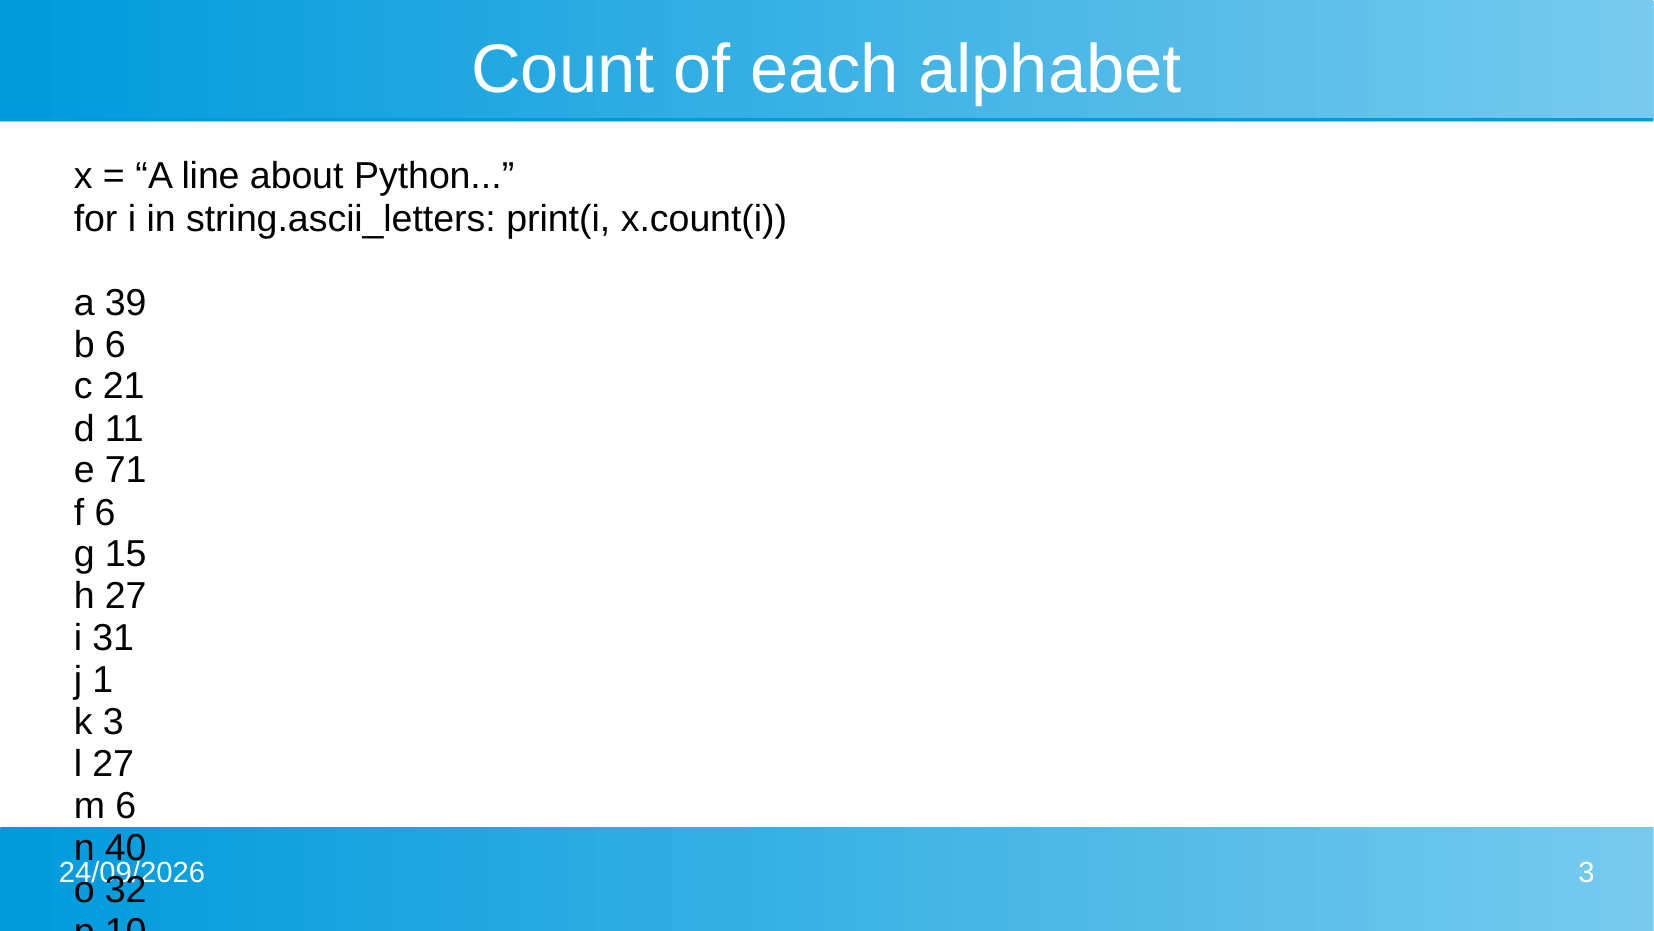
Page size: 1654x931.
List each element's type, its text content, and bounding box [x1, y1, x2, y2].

text_box x = “A line about Python...” for i in string.ascii_letters: print(i, x.count(i)) a 39 b 6 c 21 d 11 e 71 f 6 g 15 h 27 i 31 j 1 k 3 l 27 m 6 n 40 o 32 p 10 q 4 r 31 s 37 t 59 u 13 v 3 w 6 x 1 y 12 z 1 A 2 B 0 C 0 D 0 E 0 F 0 G 0 H 0 I 1 J 0 K 0 L 1 M 0 N 1 O 1 P 5 Q 0 R 1 S 2 T 1 U 0 V 0 W 0 X 0 Y 0 Z 0 [59, 147, 1034, 931]
title Count of each alphabet [59, 29, 1595, 108]
